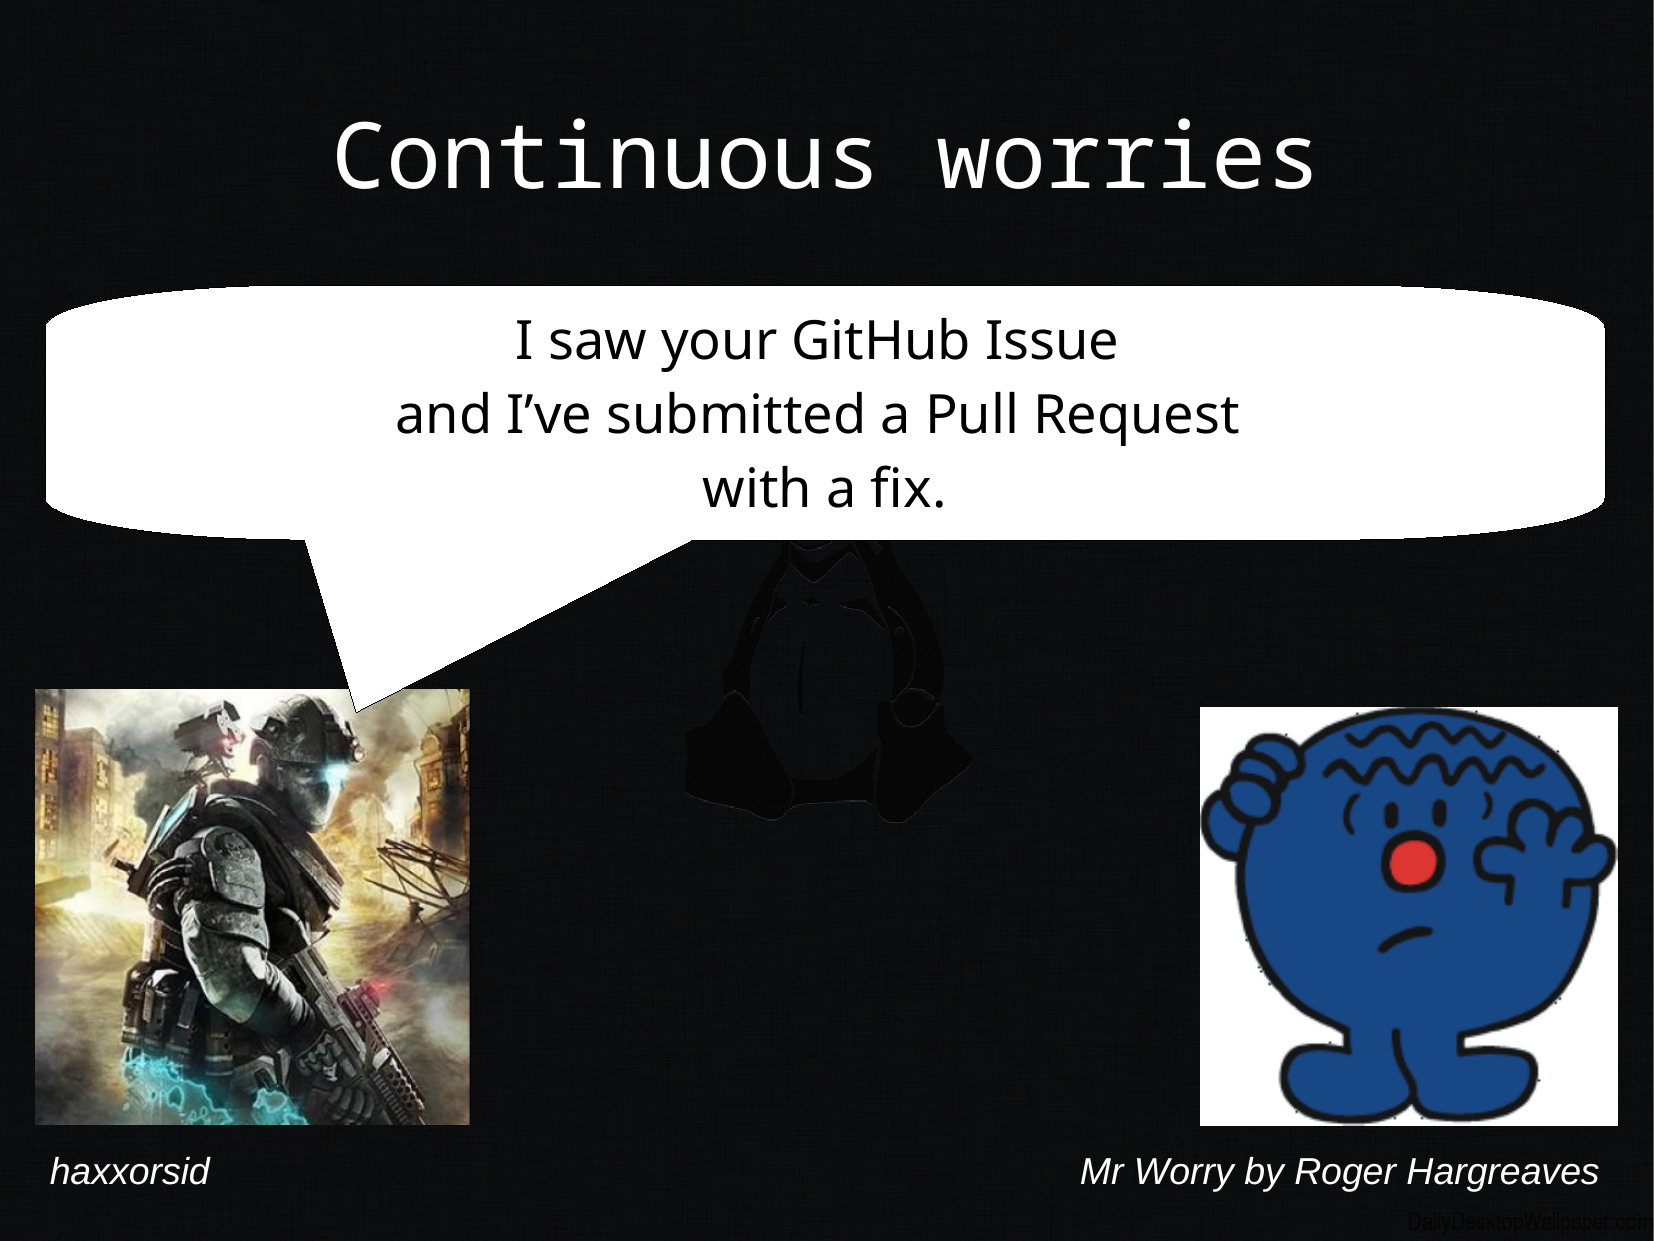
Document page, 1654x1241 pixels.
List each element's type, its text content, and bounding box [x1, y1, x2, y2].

picture [0, 0, 1654, 1241]
text_box haxxorsid [35, 1143, 406, 1201]
text_box Mr Worry by Roger Hargreaves [1065, 1143, 1615, 1201]
text_box I saw your GitHub Issue and I’ve submitted a Pull Request with a fix. [45, 285, 1606, 713]
title Continuous worries [82, 49, 1571, 257]
